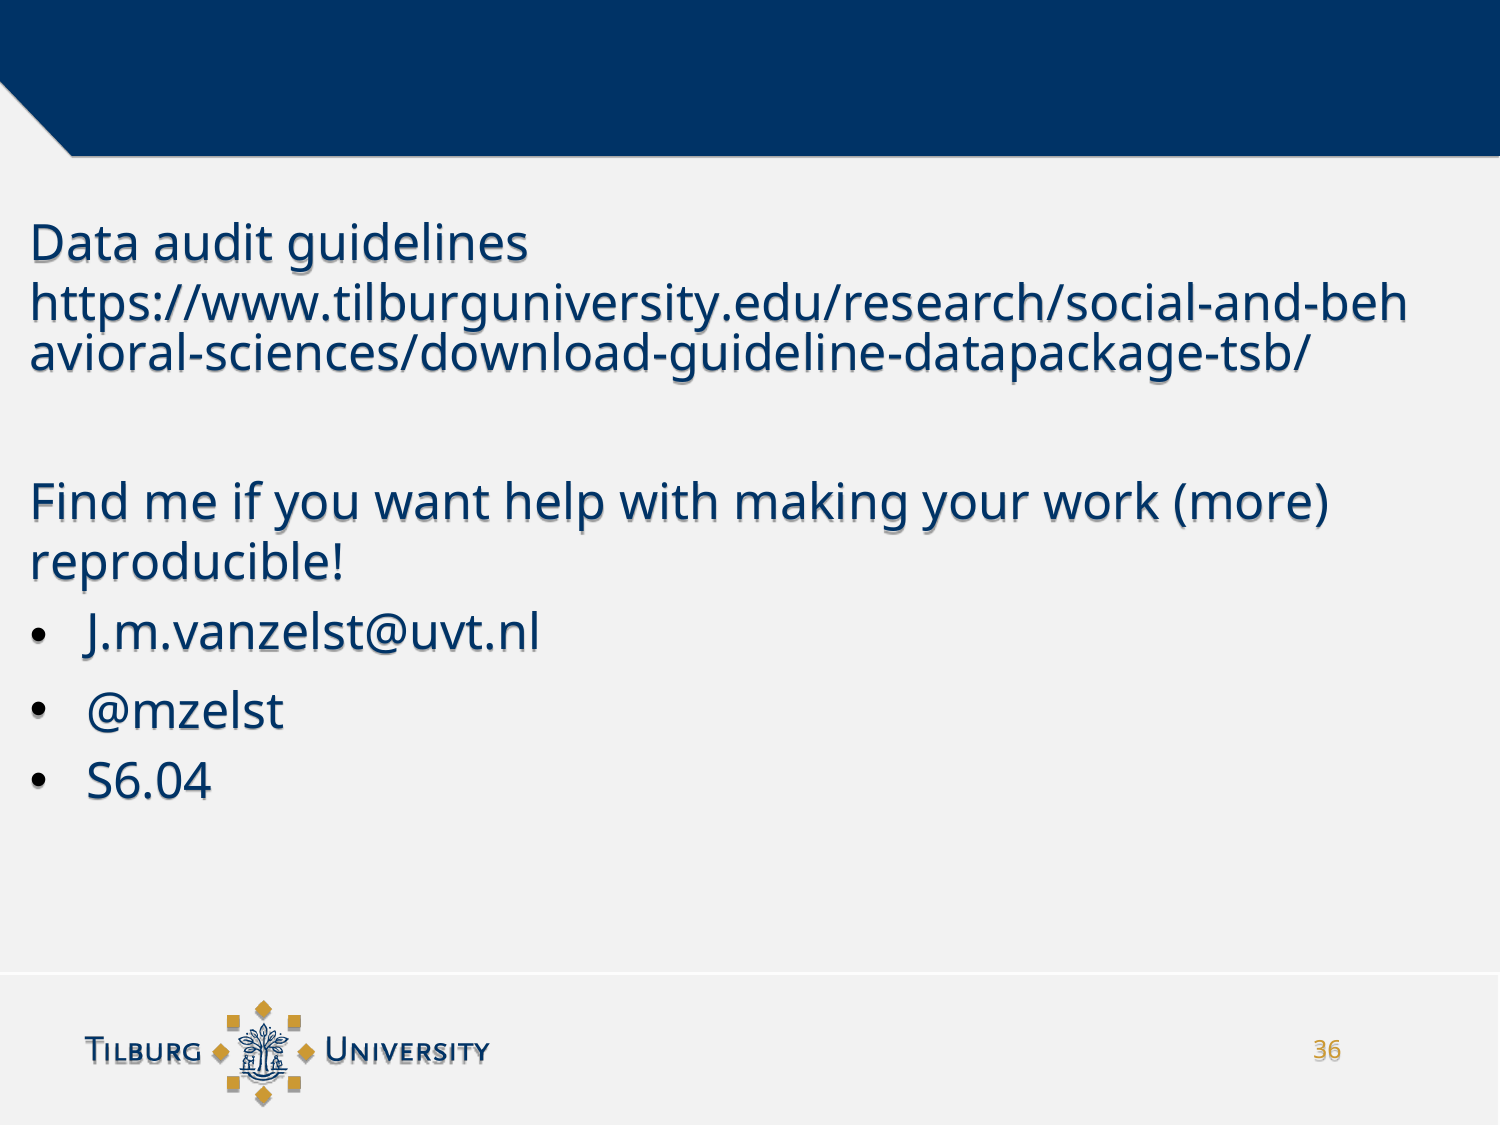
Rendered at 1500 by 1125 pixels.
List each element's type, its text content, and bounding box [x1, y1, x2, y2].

text_box [1298, 1026, 1426, 1087]
text_box Data audit guidelines https://www.tilburguniversity.edu/research/social-and-behavioral-sciences/download-guideline-datapackage-tsb/ Find me if you want help with making your work (more) reproducible! J.m.vanzelst@uvt.nl @mzelst S6.04 [14, 202, 1450, 971]
